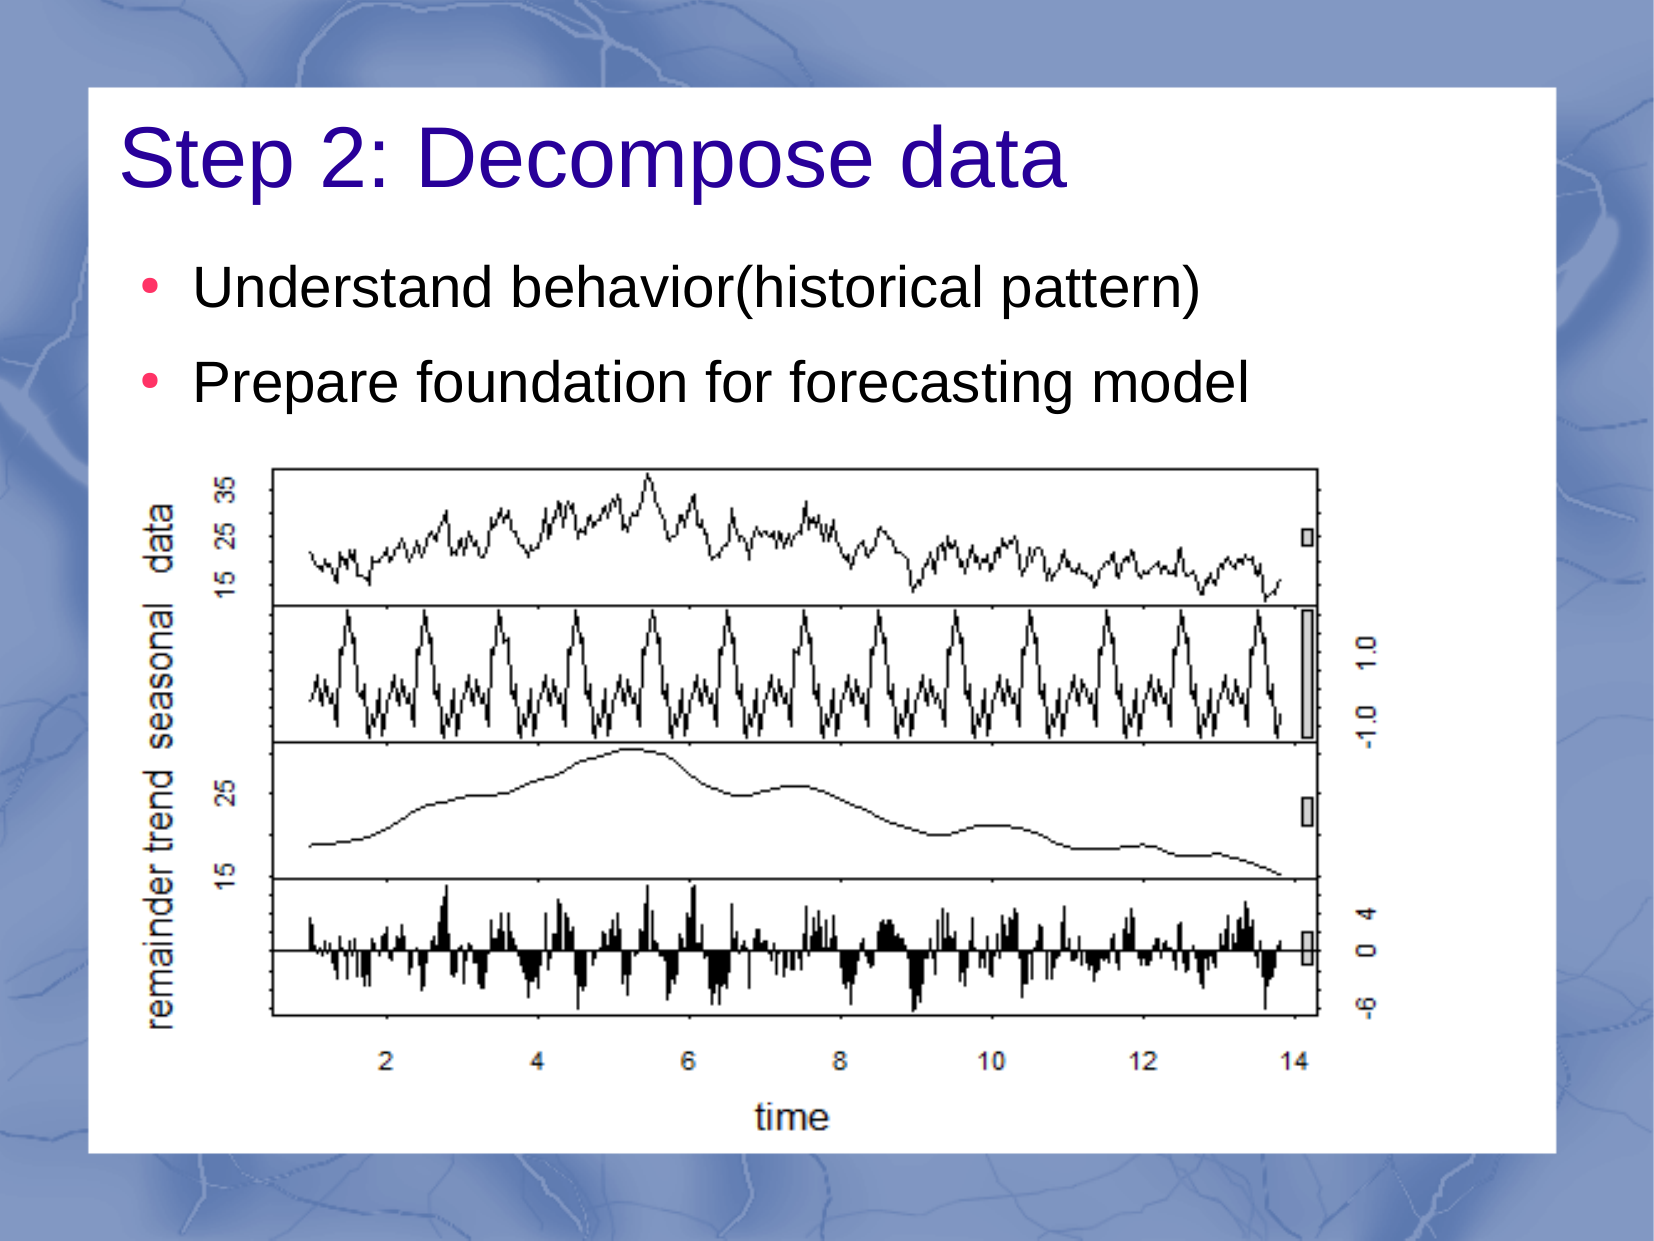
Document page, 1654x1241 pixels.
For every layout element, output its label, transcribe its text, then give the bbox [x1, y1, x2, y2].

list Understand behavior(historical pattern) Prepare foundation for forecasting model [121, 255, 1531, 1066]
title Step 2: Decompose data [118, 90, 1536, 226]
picture [0, 0, 1654, 1241]
